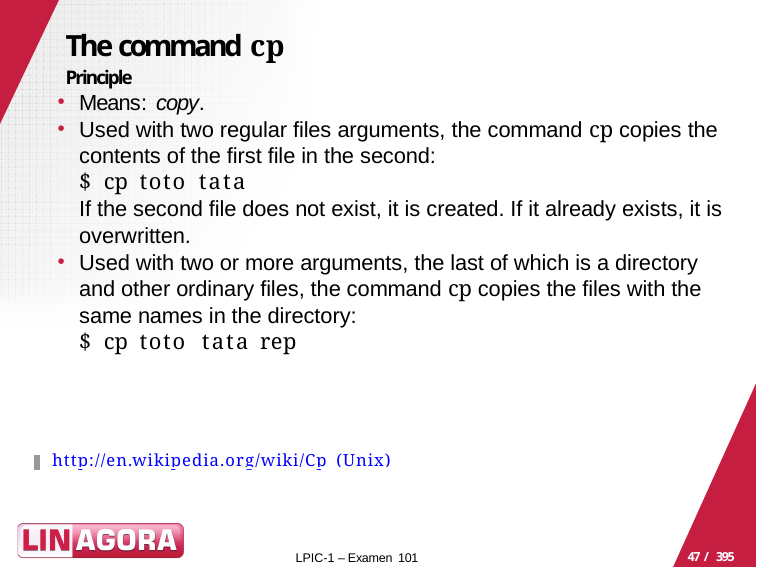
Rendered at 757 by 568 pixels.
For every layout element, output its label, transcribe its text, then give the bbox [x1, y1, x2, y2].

picture [0, 0, 352, 352]
text_box Principle Means: copy. Used with two regular files arguments, the command cp copies the contents of the first file in the second: $ cp toto tata If the second file does not exist, it is created. If it already exists, it is overwritten. Used with two or more arguments, the last of which is a directory and other ordinary files, the command cp copies the files with the same names in the directory: $ cp toto tata rep [55, 65, 725, 407]
text_box http://en.wikipedia.org/wiki/Cp_(Unix) [50, 449, 437, 471]
text_box LPIC-1 – Examen 101 [293, 549, 420, 568]
text_box The command cp [63, 26, 697, 65]
text_box [17, 520, 184, 562]
text_box <numéro> / 395 [683, 549, 747, 568]
